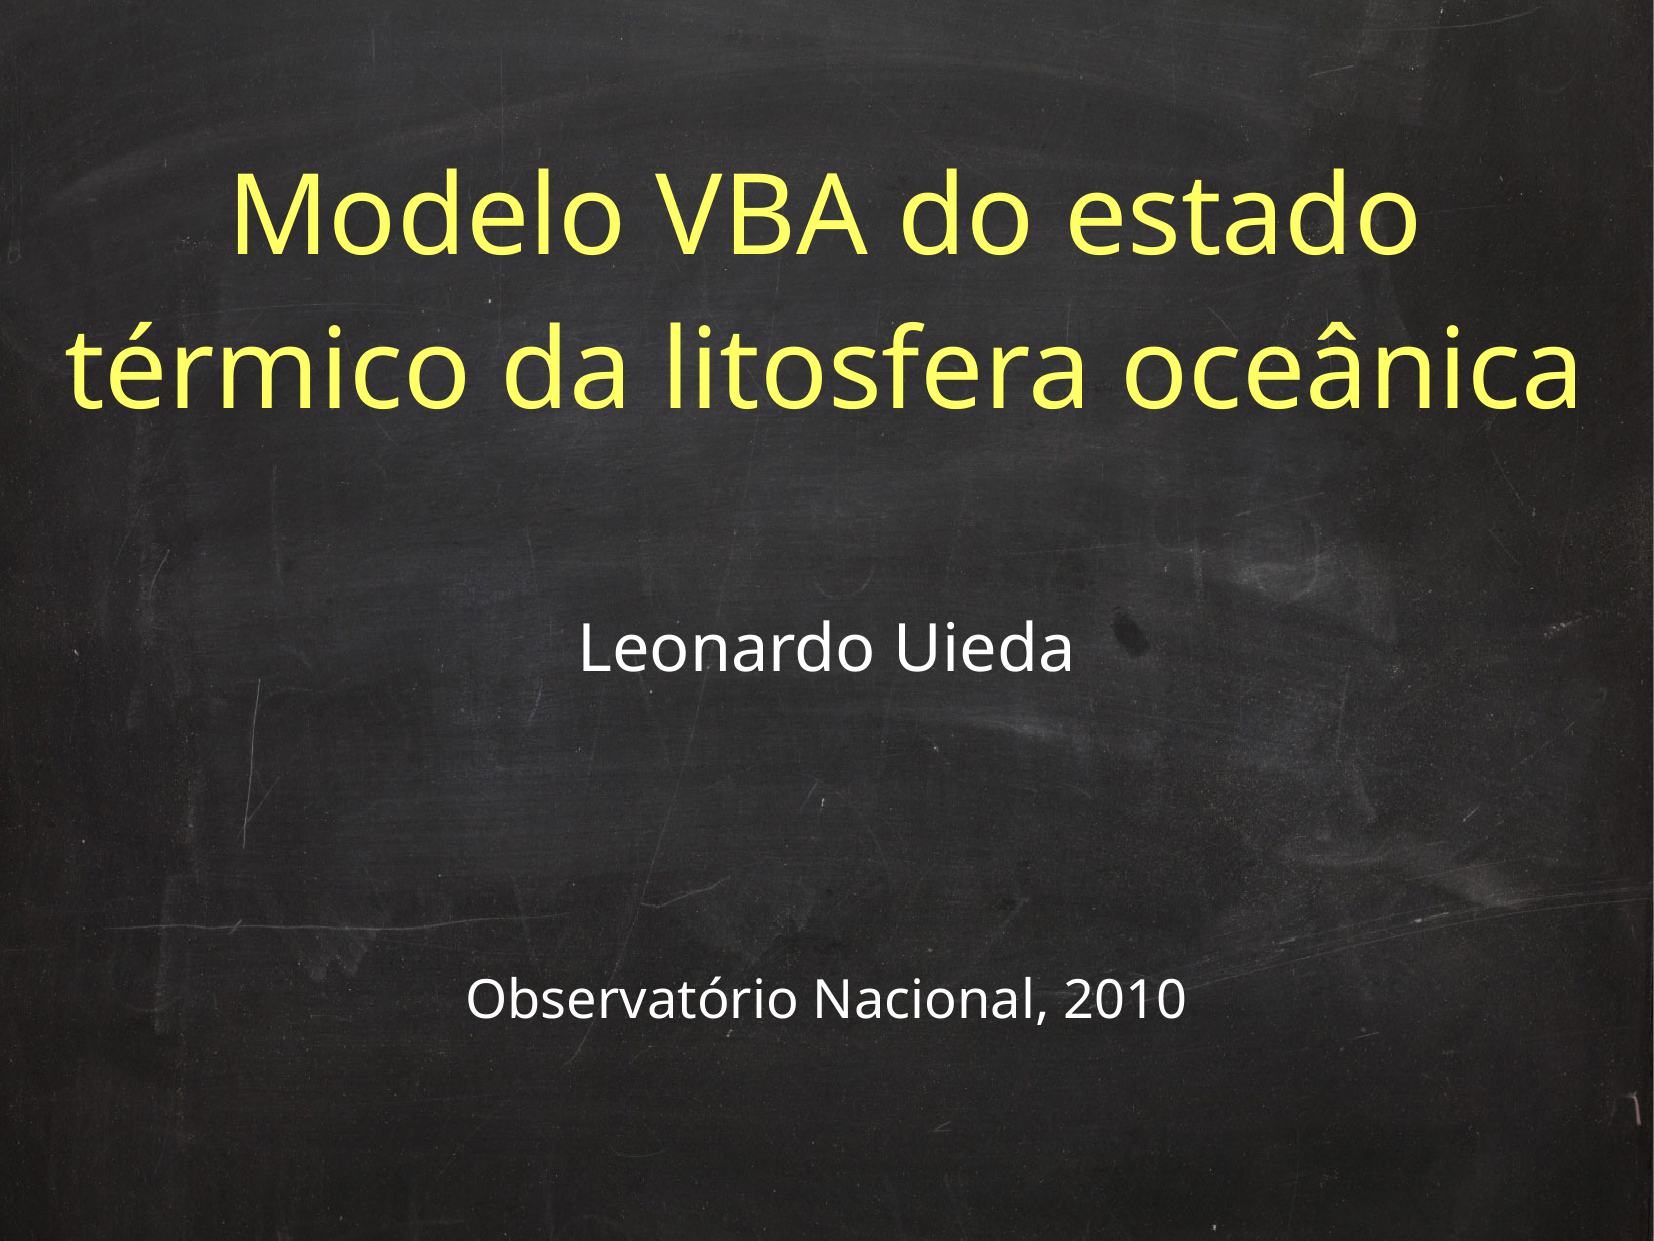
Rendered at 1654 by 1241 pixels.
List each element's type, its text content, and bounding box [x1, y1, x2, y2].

list Leonardo Uieda Observatório Nacional, 2010 [82, 600, 1571, 1109]
title Modelo VBA do estado térmico da litosfera oceânica [37, 130, 1613, 445]
picture [0, 0, 1654, 1241]
